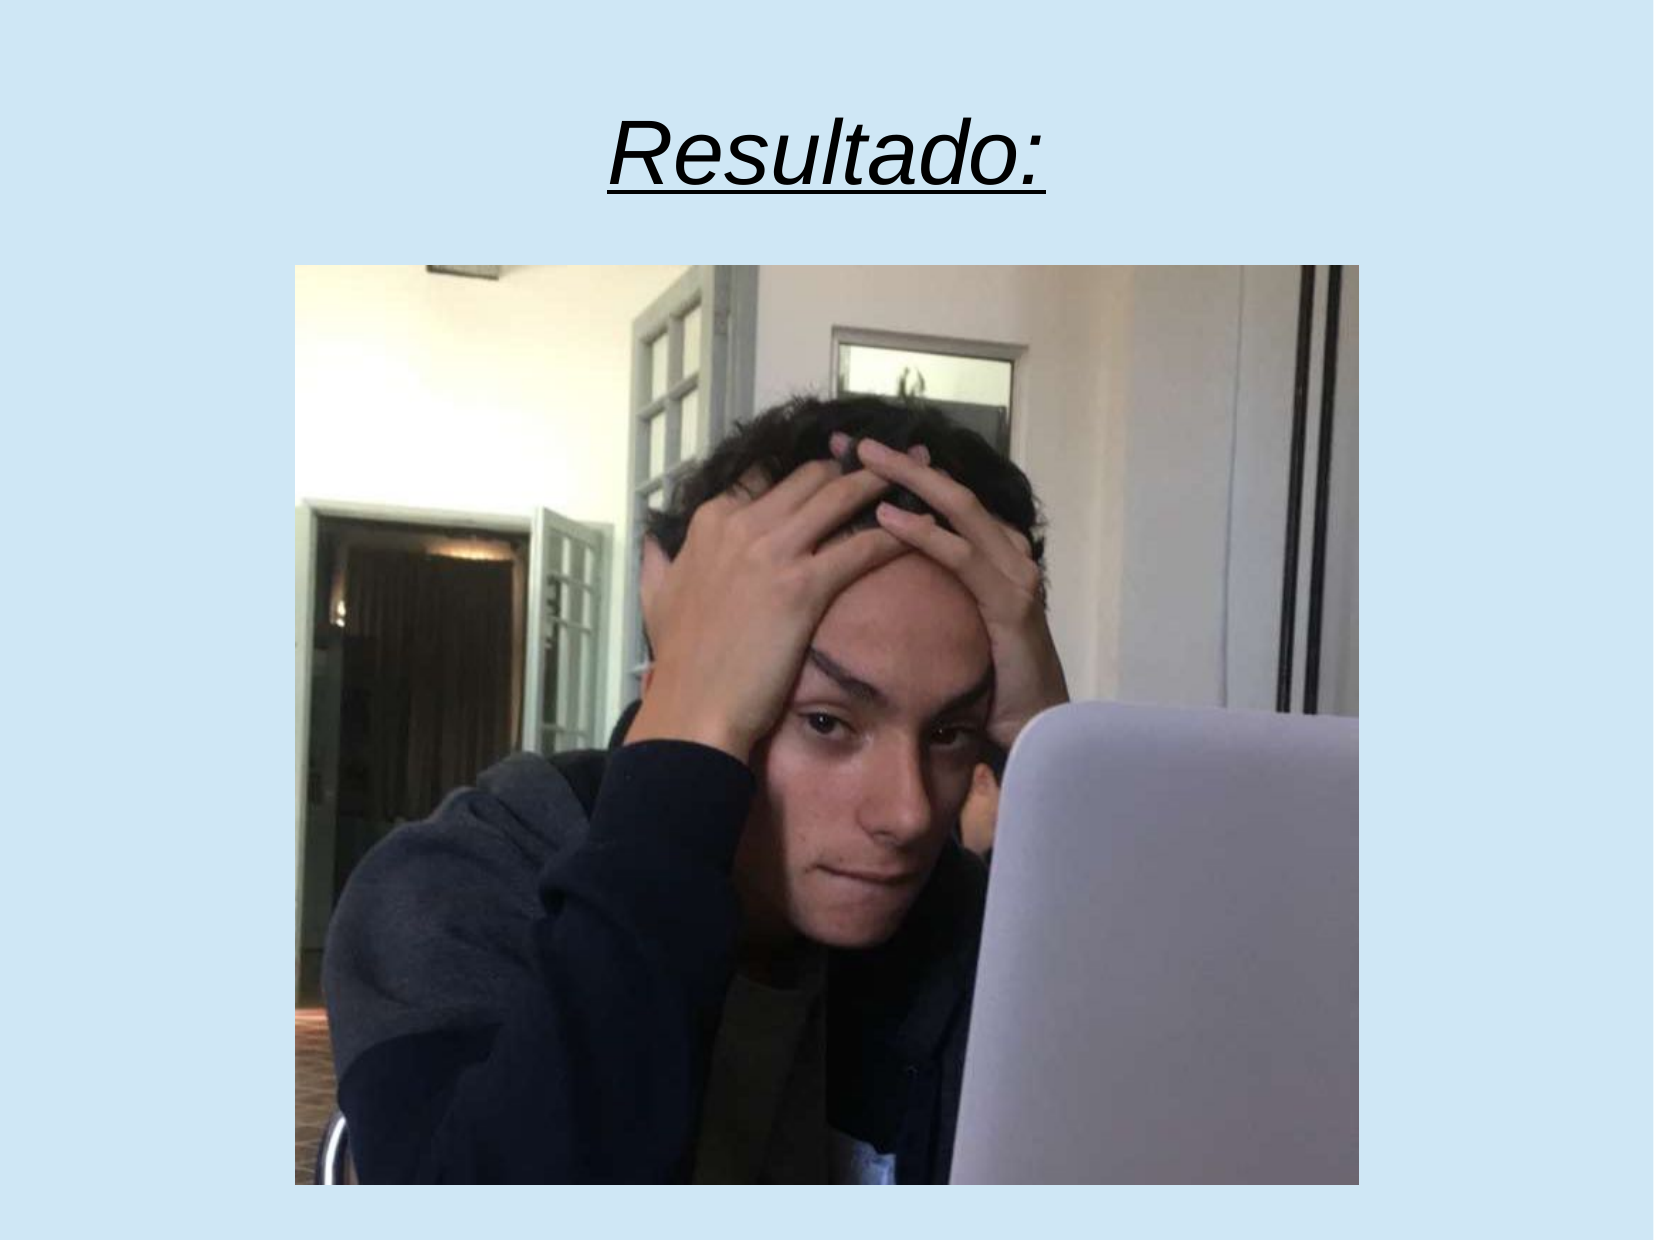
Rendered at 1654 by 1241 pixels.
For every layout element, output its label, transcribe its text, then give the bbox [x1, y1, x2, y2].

title Resultado: [82, 49, 1571, 257]
picture [295, 265, 1359, 1185]
